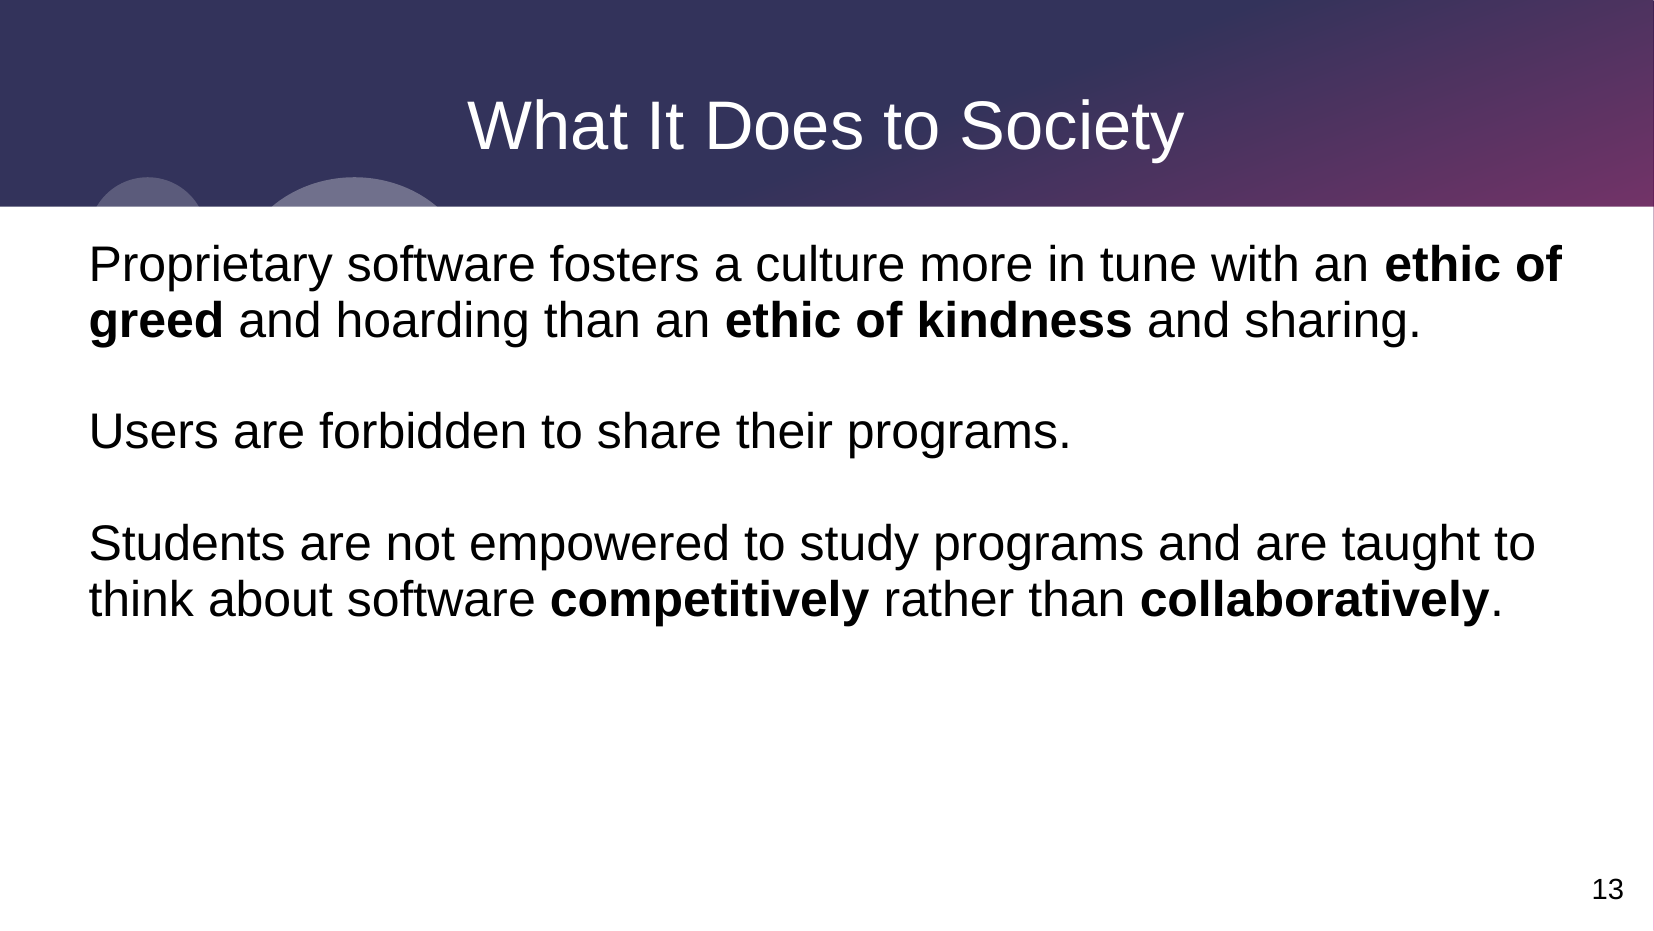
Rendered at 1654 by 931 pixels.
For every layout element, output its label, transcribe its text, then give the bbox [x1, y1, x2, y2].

subtitle Proprietary software fosters a culture more in tune with an ethic of greed and hoarding than an ethic of kindness and sharing. Users are forbidden to share their programs. Students are not empowered to study programs and are taught to think about software competitively rather than collaboratively. [88, 236, 1565, 827]
title What It Does to Society [88, 44, 1565, 207]
